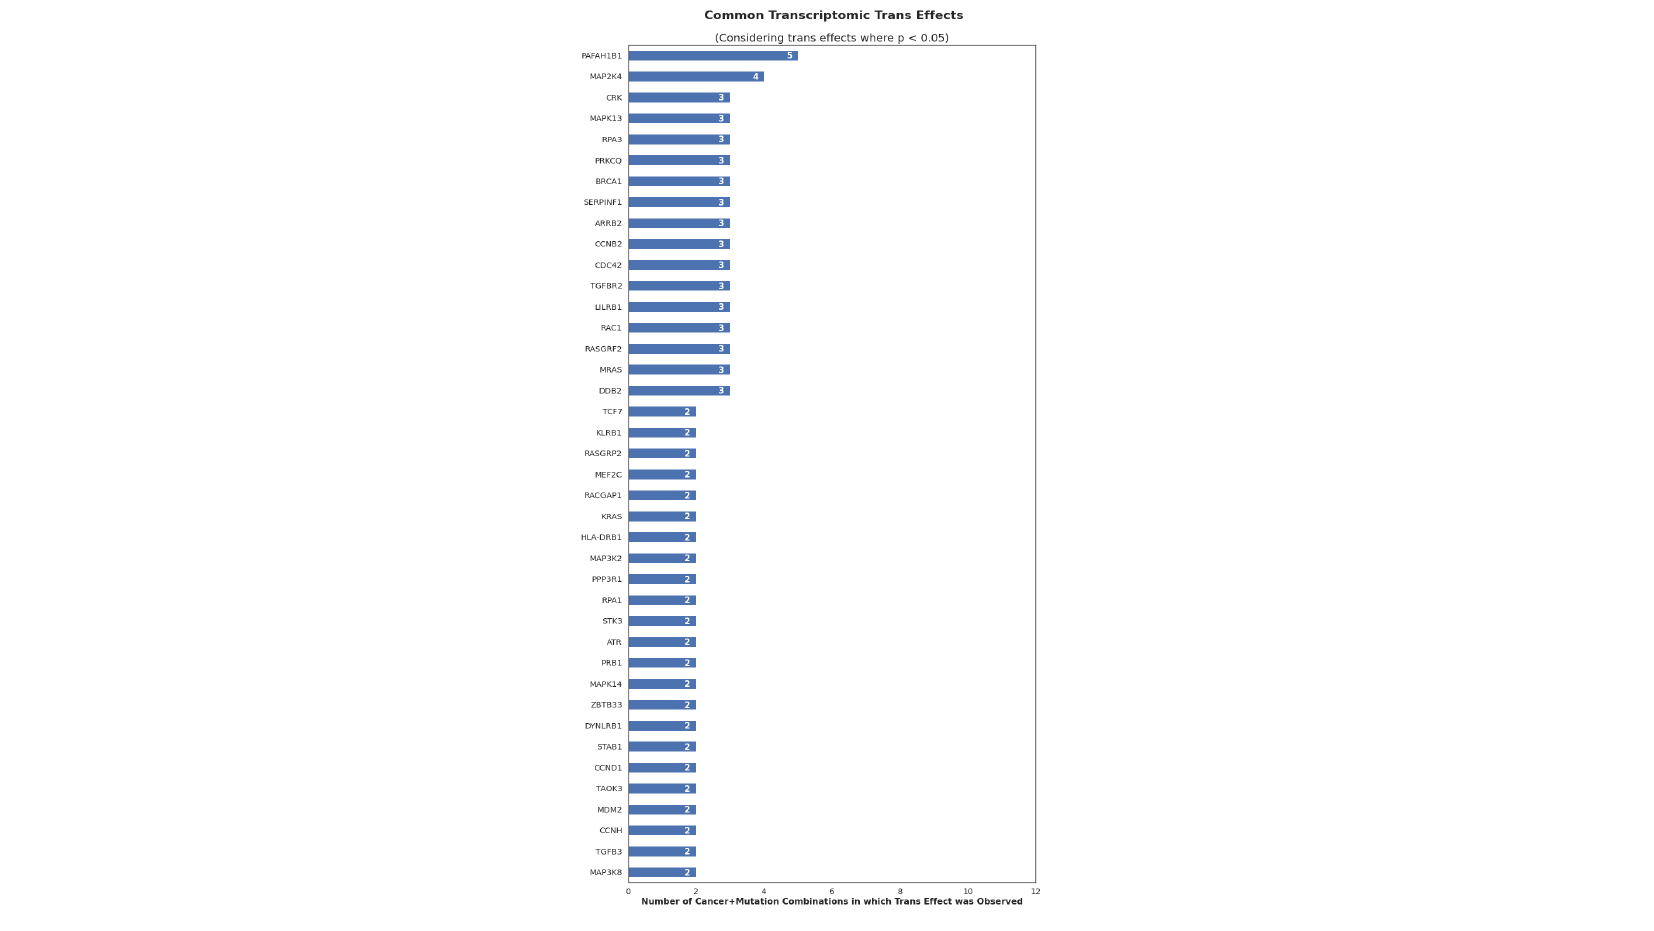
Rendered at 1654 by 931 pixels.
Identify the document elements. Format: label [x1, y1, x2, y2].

picture [562, 0, 1088, 931]
